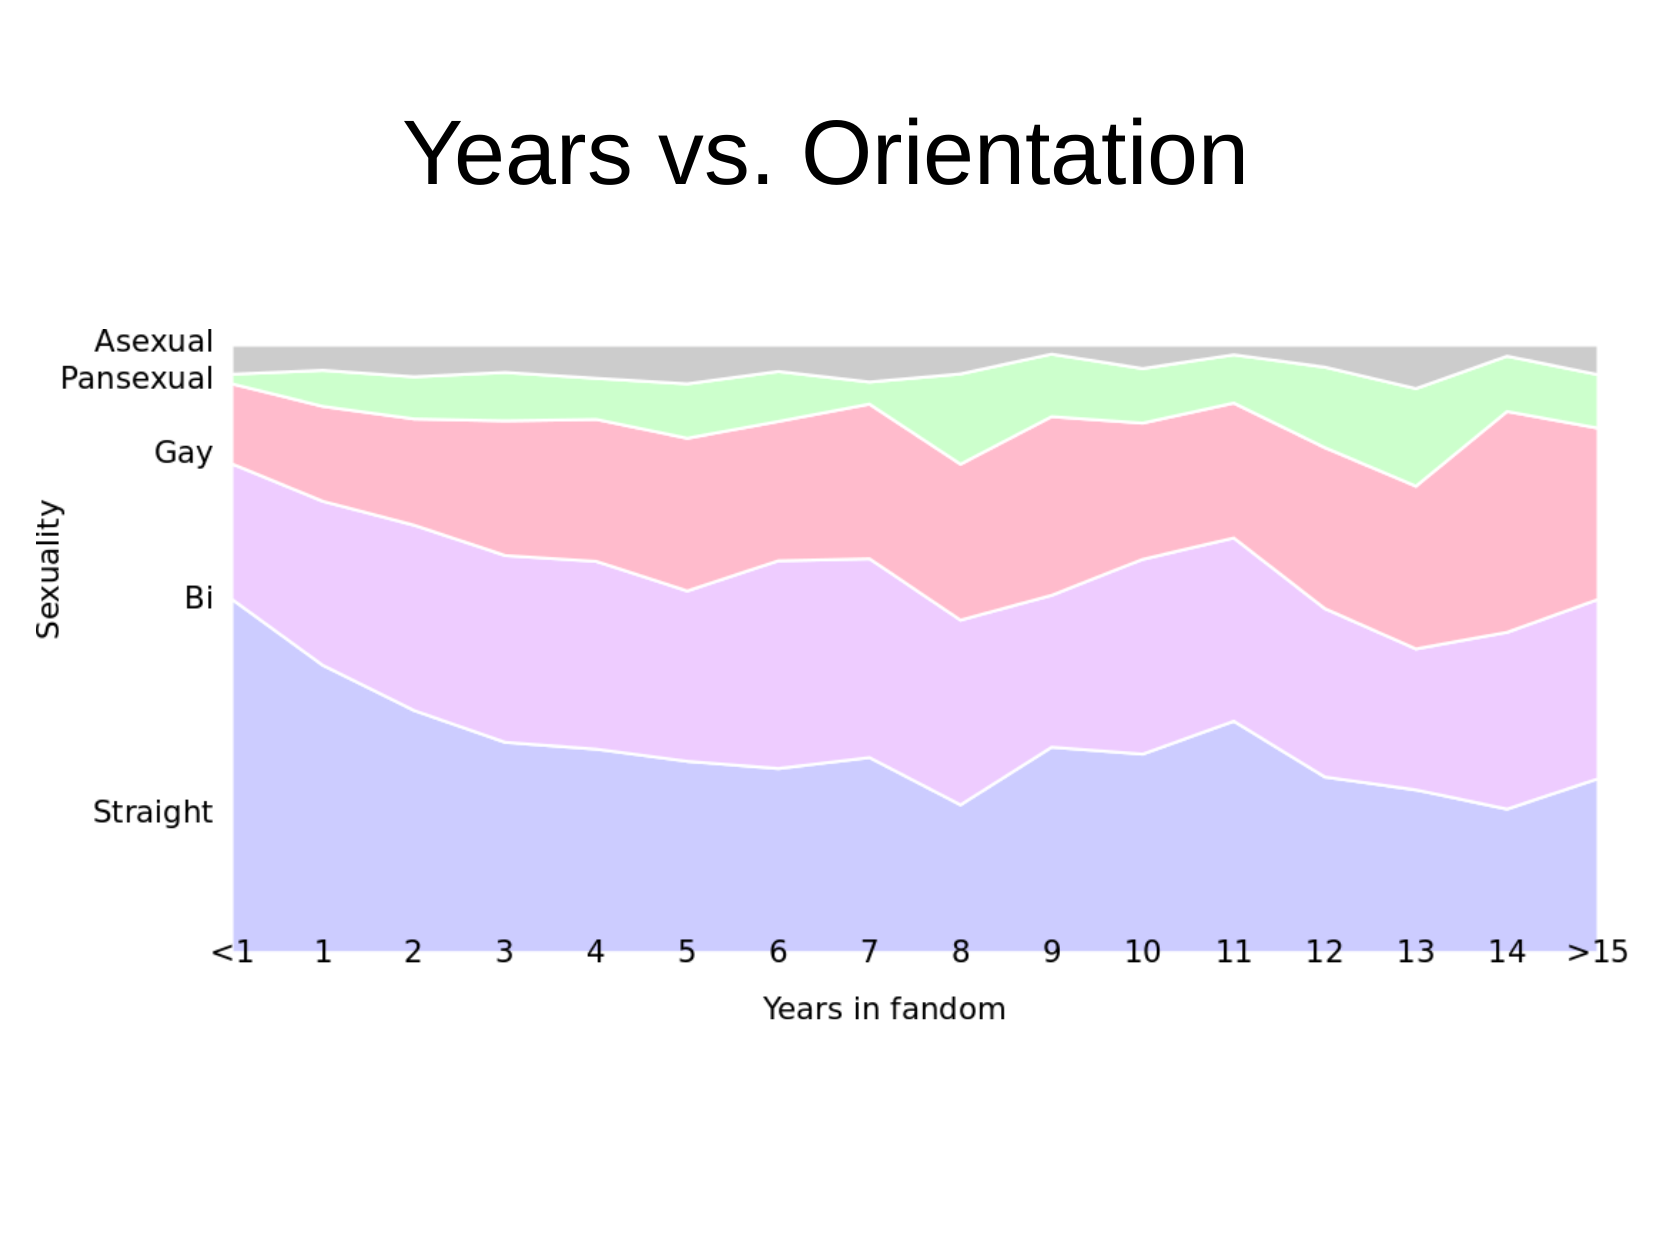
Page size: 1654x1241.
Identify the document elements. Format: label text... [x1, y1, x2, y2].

title Years vs. Orientation [82, 49, 1571, 257]
picture [36, 329, 1629, 1021]
